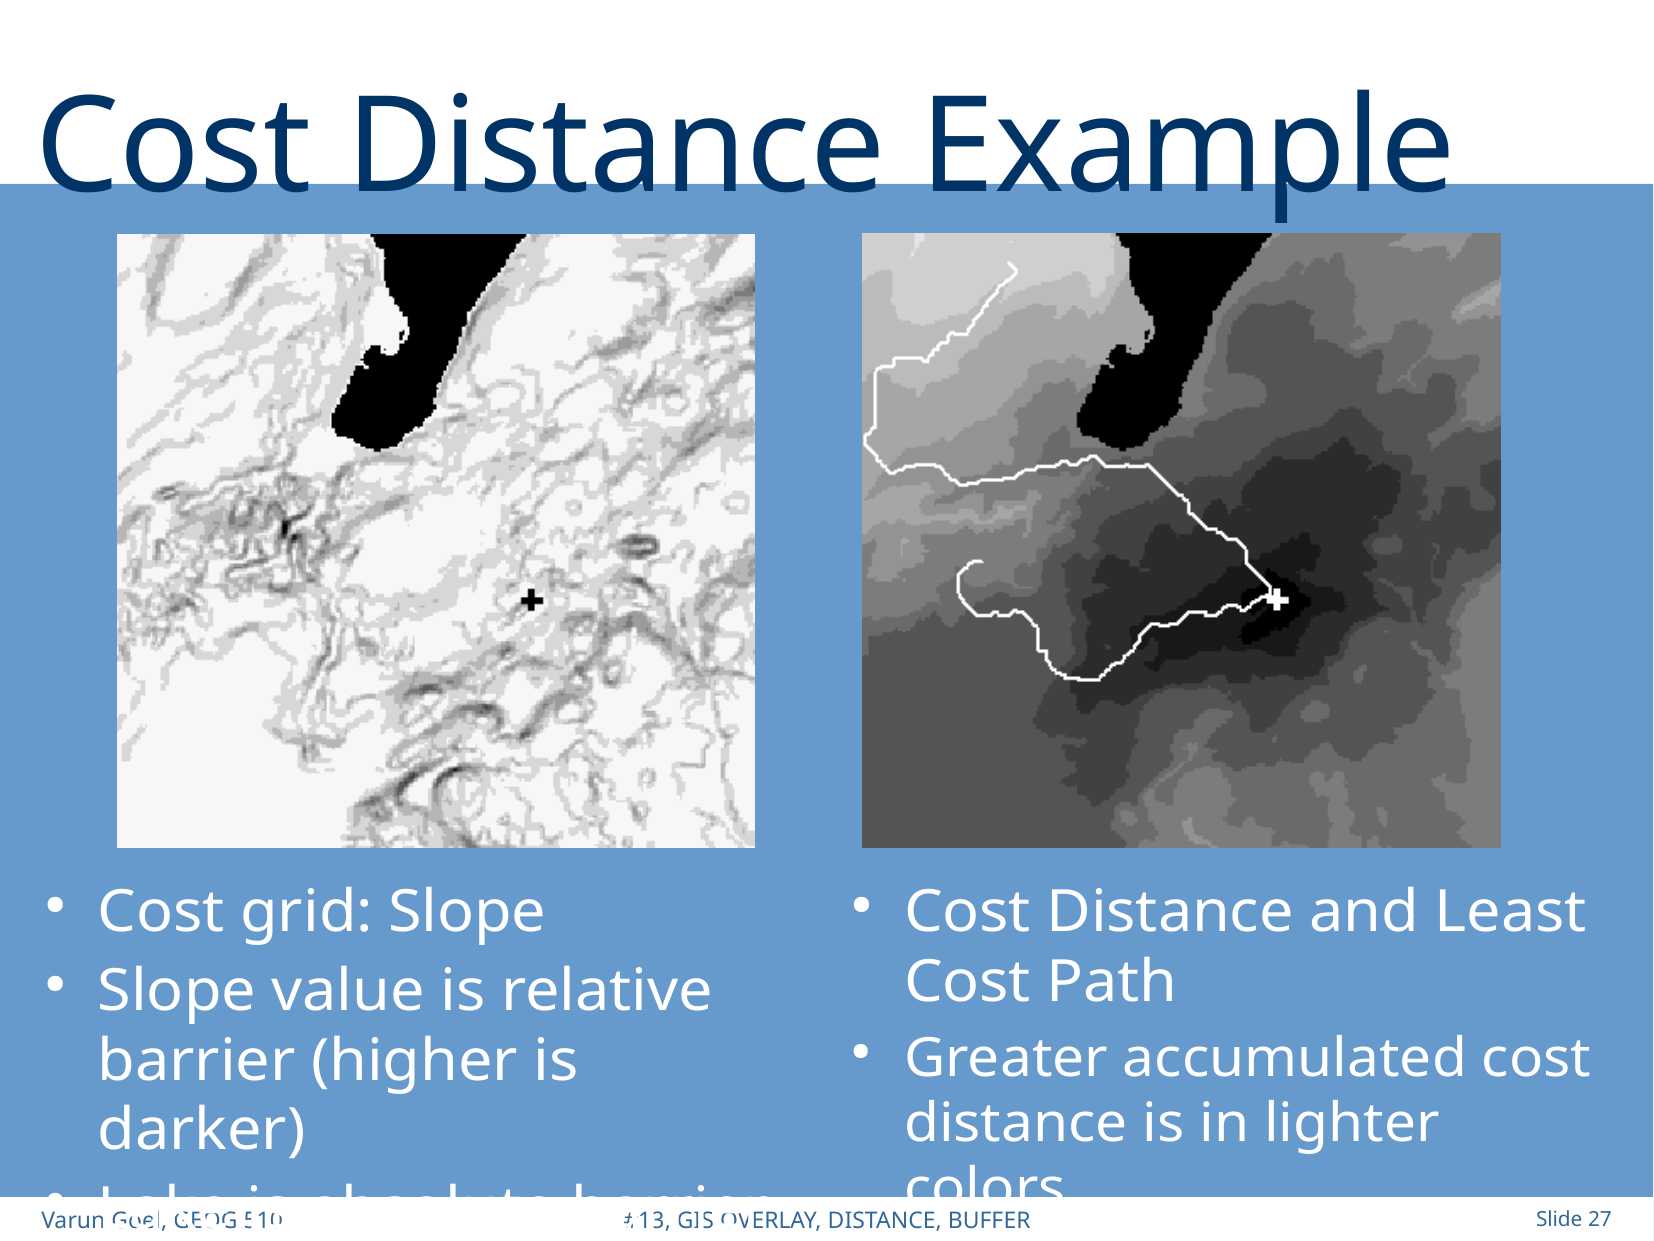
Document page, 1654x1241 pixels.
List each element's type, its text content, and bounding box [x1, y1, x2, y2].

title Cost Distance Example [35, 35, 1573, 244]
list Cost grid: Slope Slope value is relative barrier (higher is darker) Lake is absolute barrier [26, 237, 795, 1176]
chart [862, 233, 1501, 237]
list Cost Distance and Least Cost Path Greater accumulated cost distance is in lighter colors [833, 237, 1602, 1157]
